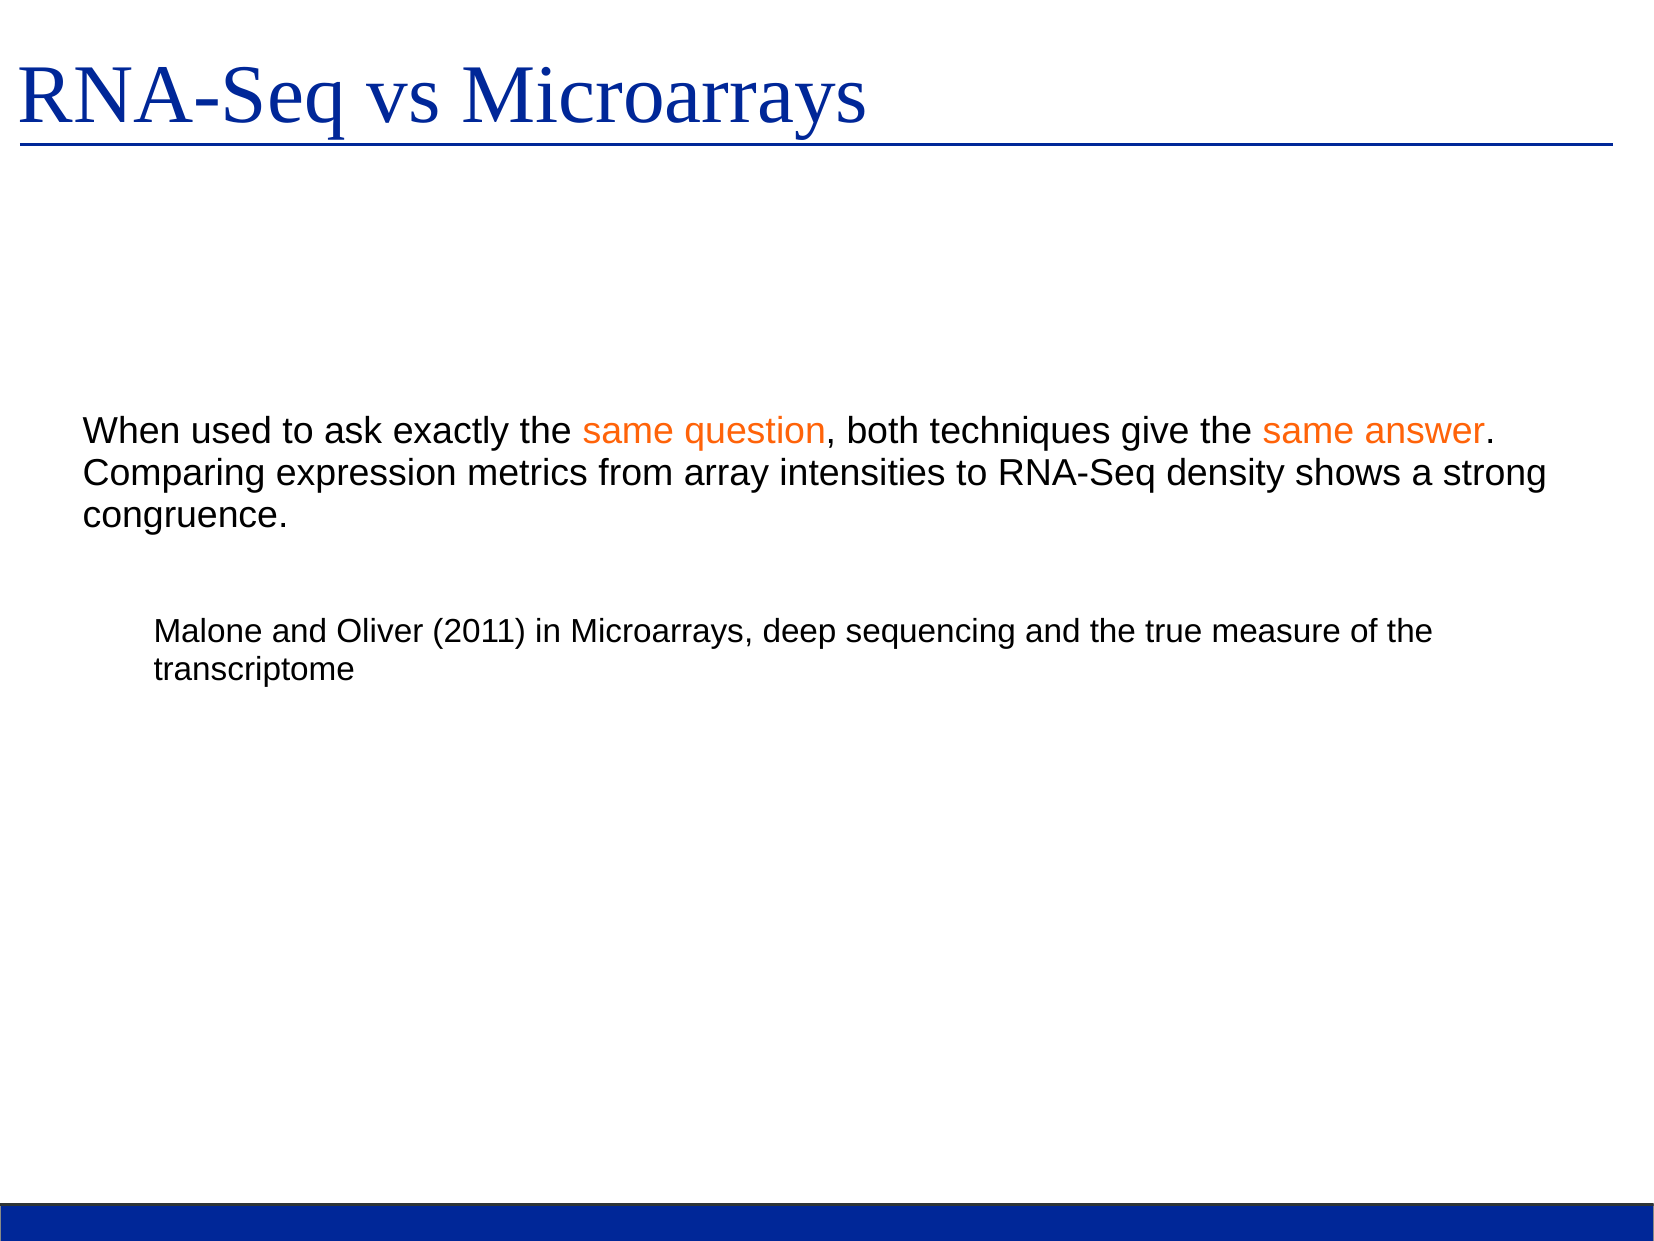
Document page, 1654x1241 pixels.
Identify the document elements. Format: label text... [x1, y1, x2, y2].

title RNA-Seq vs Microarrays [17, 0, 1589, 198]
list When used to ask exactly the same question, both techniques give the same answer. Comparing expression metrics from array intensities to RNA-Seq density shows a strong congruence. Malone and Oliver (2011) in Microarrays, deep sequencing and the true measure of the transcriptome [82, 290, 1571, 1109]
